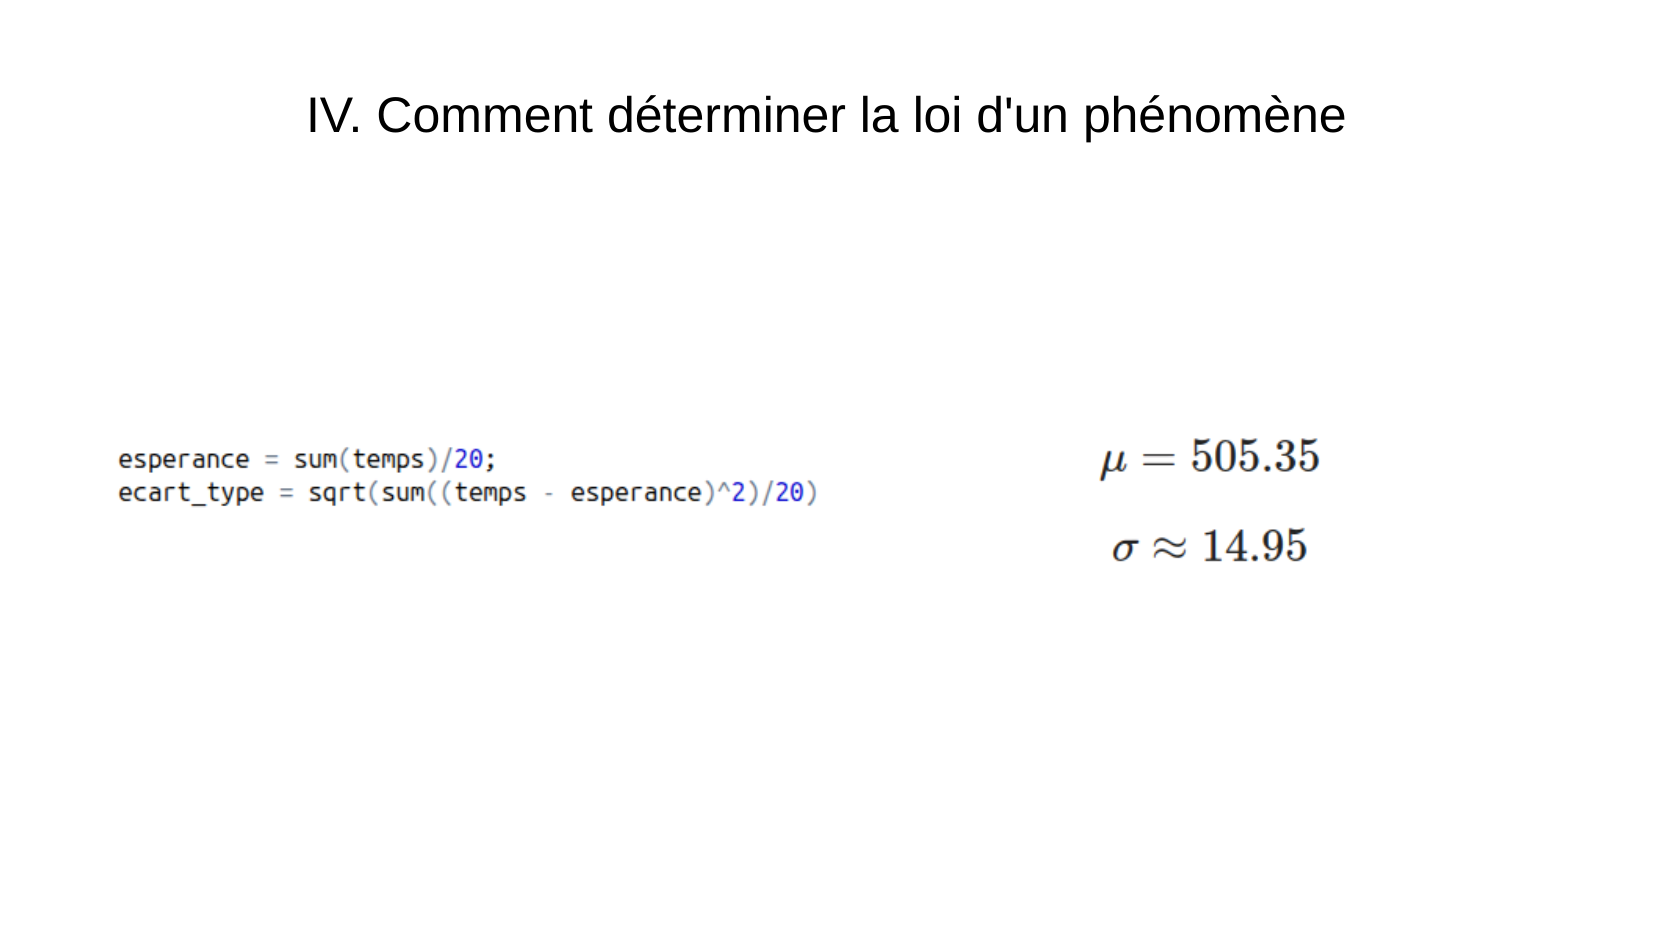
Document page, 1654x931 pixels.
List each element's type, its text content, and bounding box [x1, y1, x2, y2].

picture [112, 446, 830, 526]
picture [1087, 412, 1338, 588]
title IV. Comment déterminer la loi d'un phénomène [82, 37, 1571, 193]
